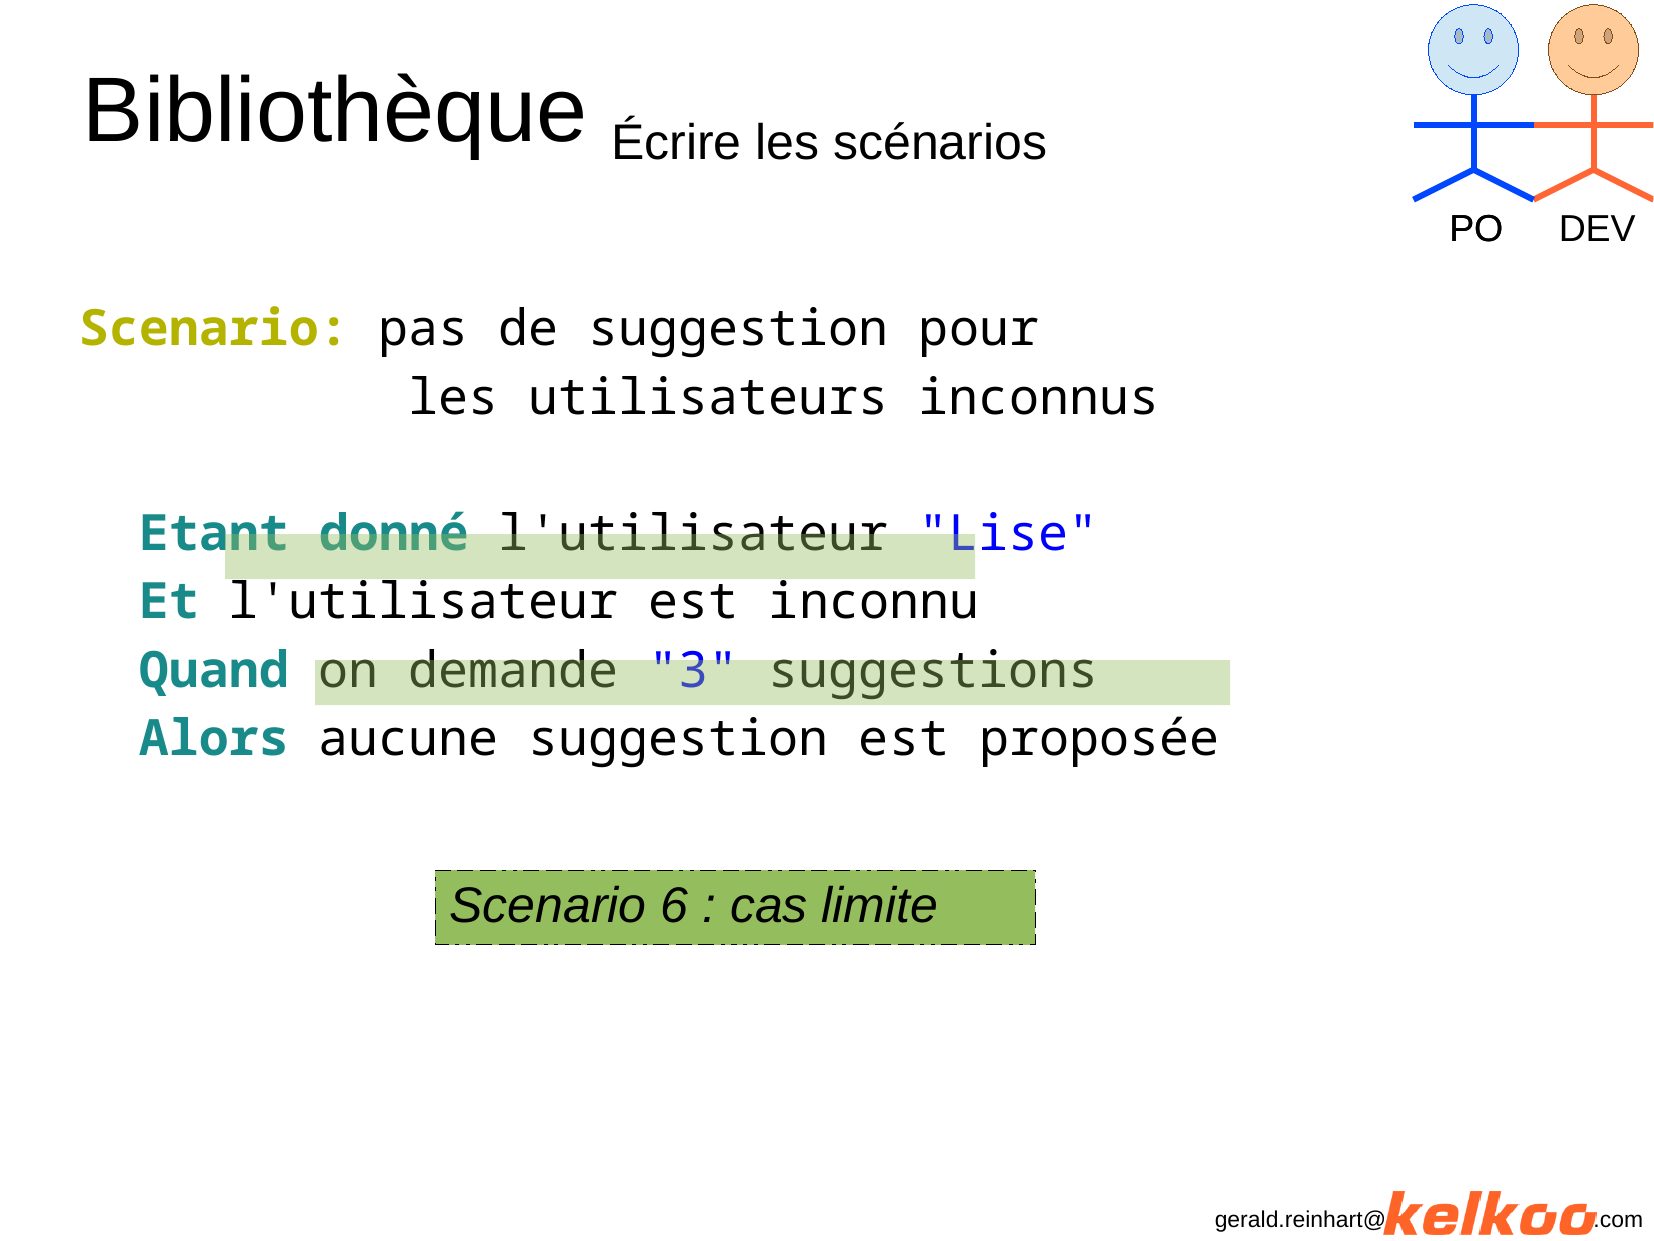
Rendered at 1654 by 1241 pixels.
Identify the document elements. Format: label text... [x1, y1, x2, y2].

text_box DEV [1534, 199, 1654, 257]
text_box Scenario 6 : cas limite [435, 870, 1036, 945]
text_box PO [1413, 213, 1534, 257]
picture [1383, 1191, 1597, 1199]
title Bibliothèque [82, 5, 1571, 213]
text_box Scenario: pas de suggestion pour les utilisateurs inconnus Etant donné l'utilisateur "Lise" Et l'utilisateur est inconnu Quand on demande "3" suggestions Alors aucune suggestion est proposée [3, 285, 1234, 1111]
text_box Écrire les scénarios [596, 106, 1063, 178]
text_box [225, 534, 976, 580]
text_box [315, 660, 1231, 706]
text_box gerald.reinhart@ .com [1193, 1199, 1654, 1241]
text_box [1571, 4, 1639, 95]
